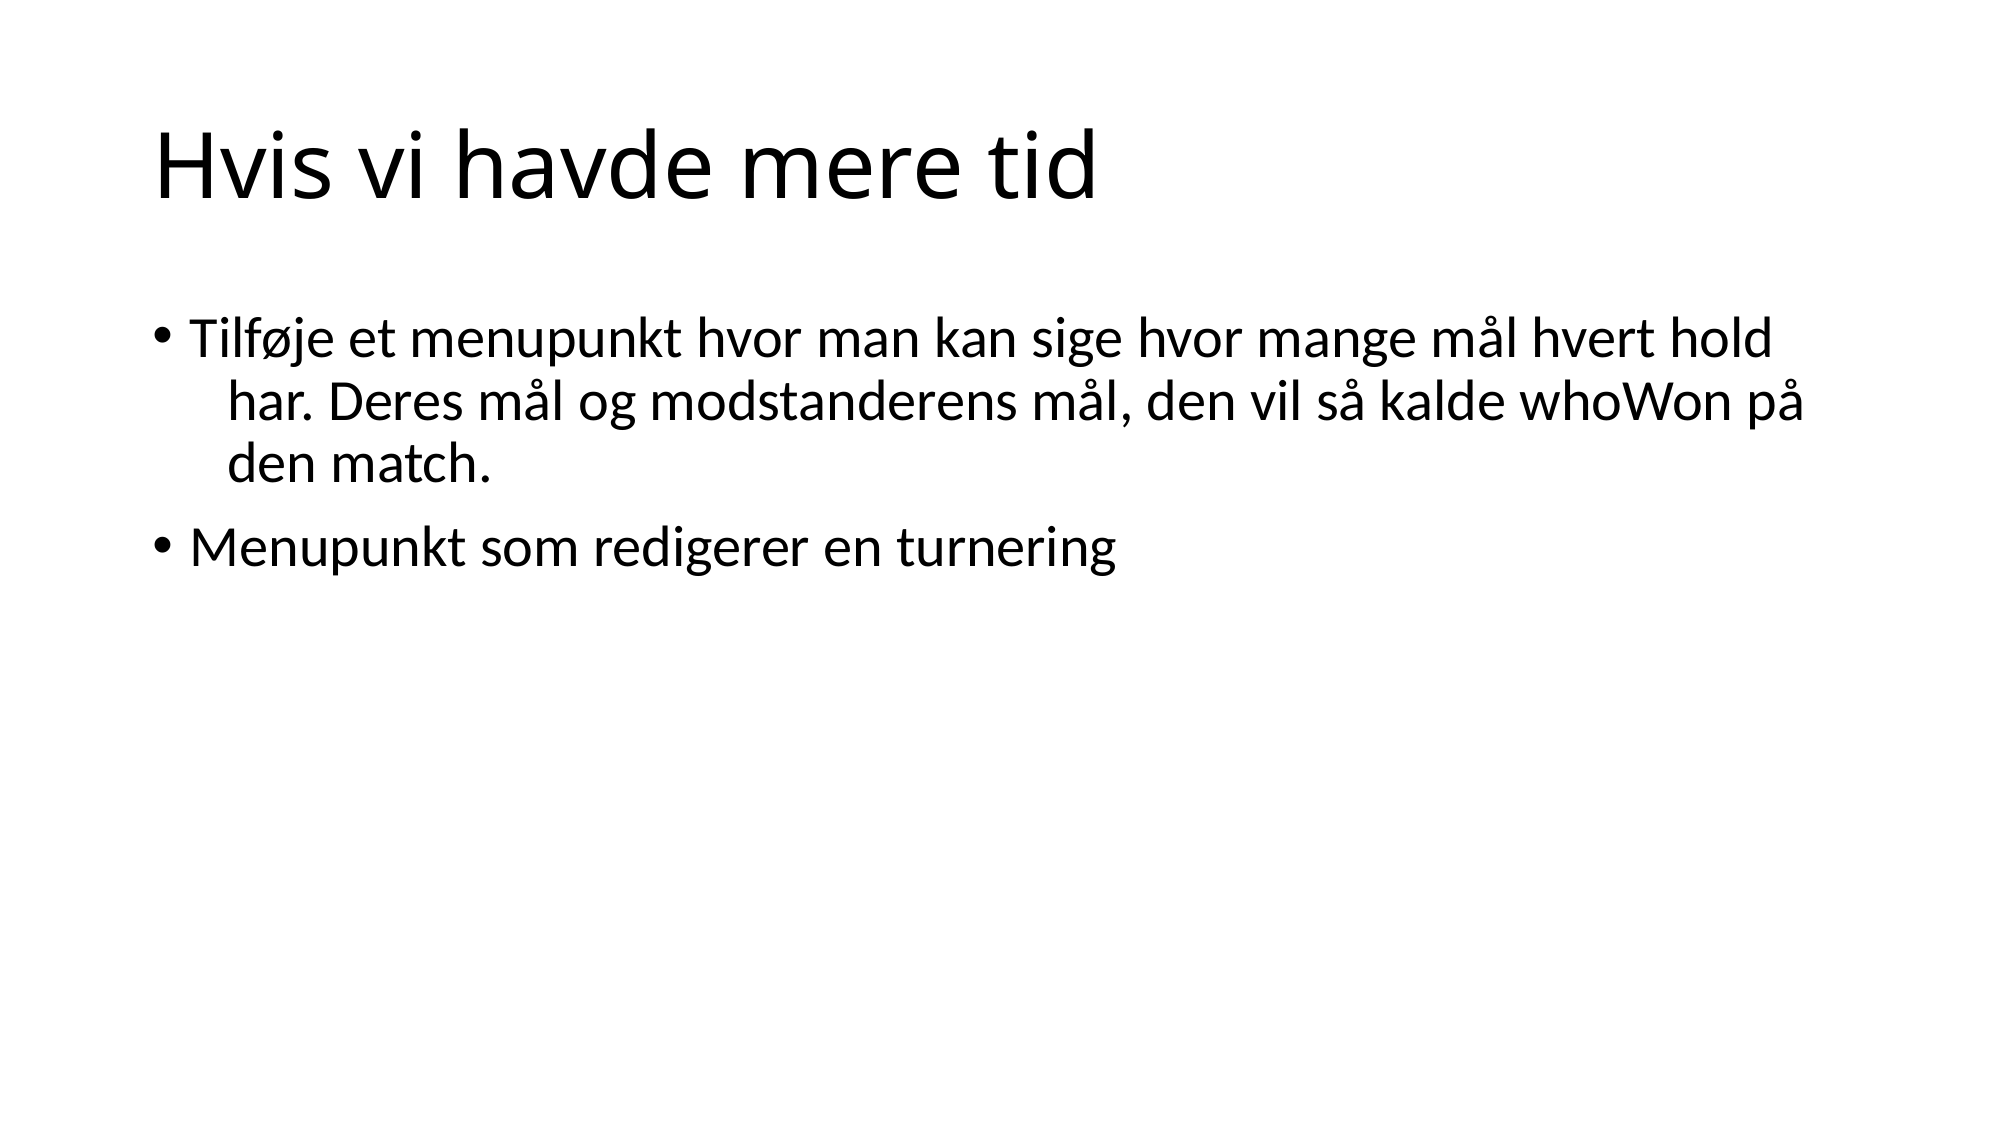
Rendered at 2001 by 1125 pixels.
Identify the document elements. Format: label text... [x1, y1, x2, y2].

title Hvis vi havde mere tid [137, 59, 1863, 278]
list Tilføje et menupunkt hvor man kan sige hvor mange mål hvert hold har. Deres mål og modstanderens mål, den vil så kalde whoWon på den match. Menupunkt som redigerer en turnering [137, 299, 1863, 1014]
